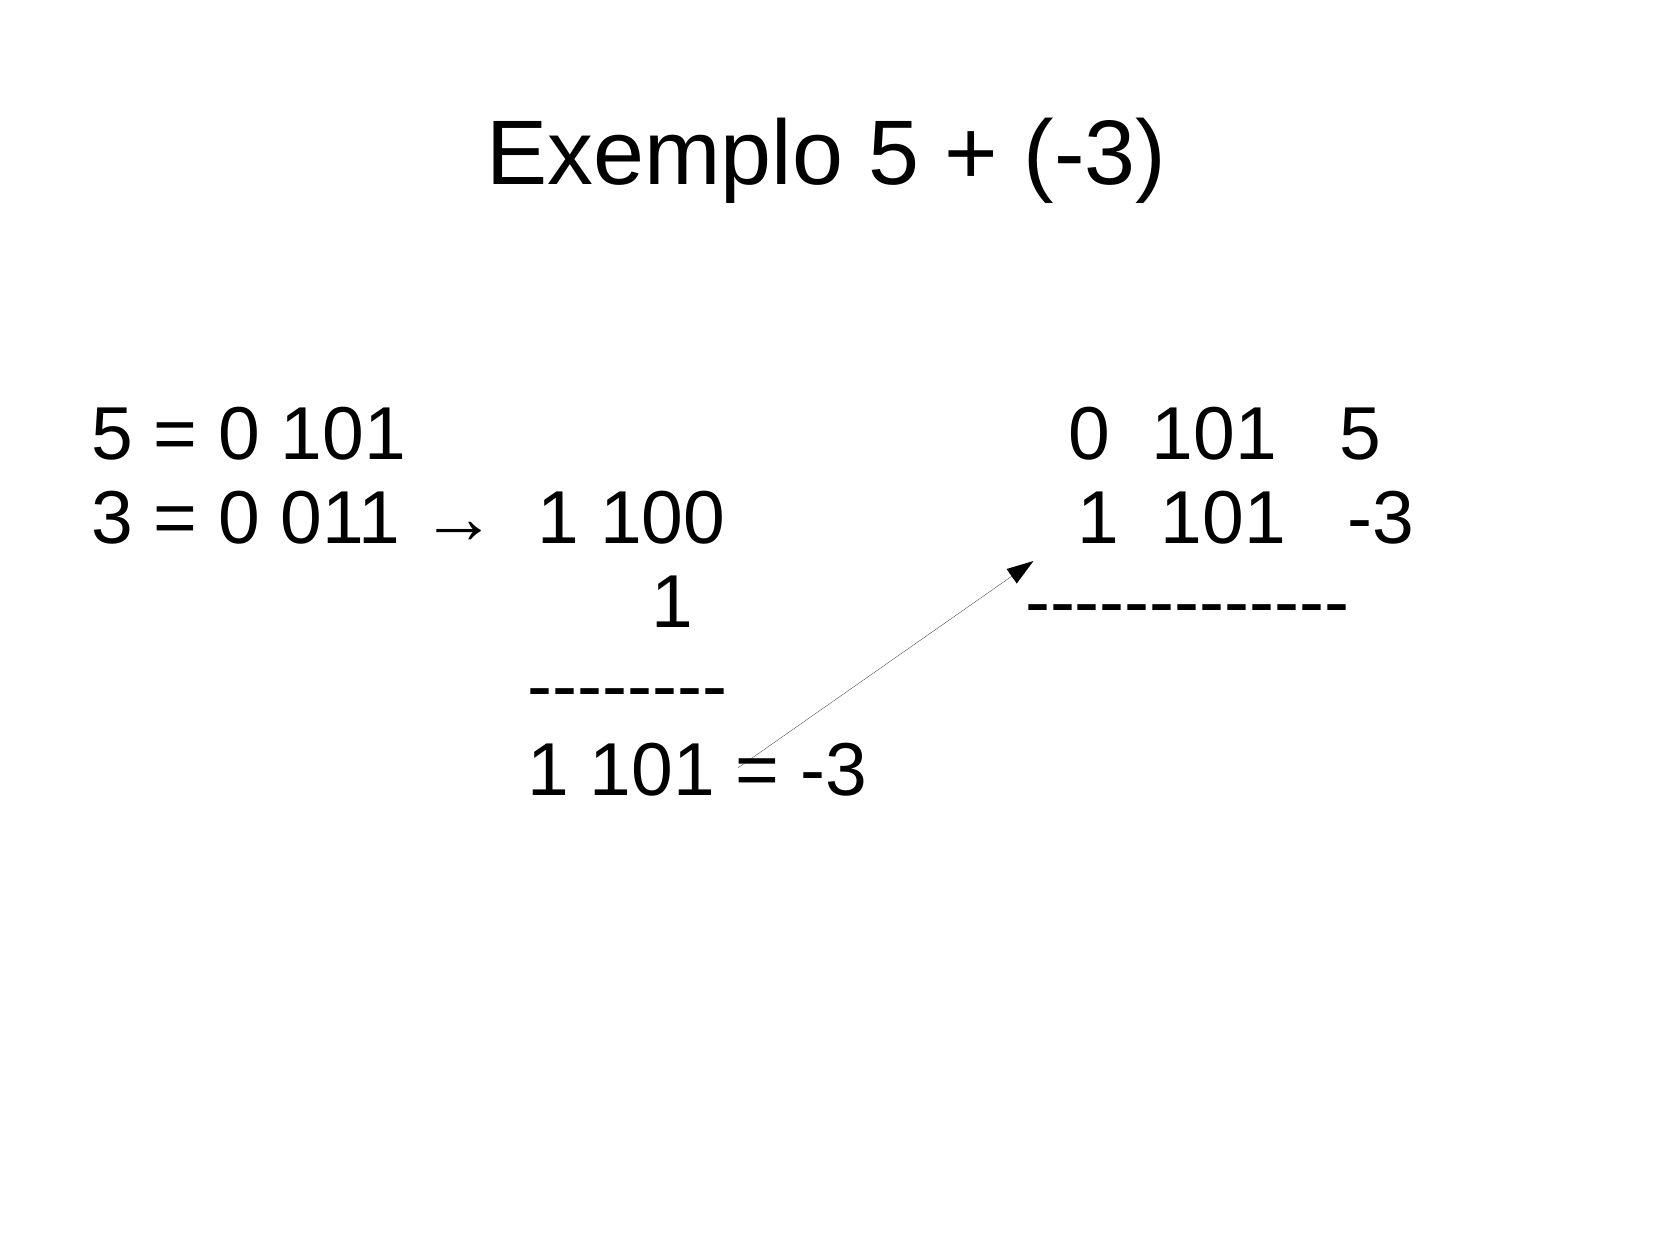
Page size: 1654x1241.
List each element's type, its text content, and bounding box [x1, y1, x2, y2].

text_box 5 = 0 101 0 101 5 3 = 0 011 → 1 100 1 101 -3 1 ------------- -------- 1 101 = -3 [76, 383, 1437, 819]
title Exemplo 5 + (-3) [82, 49, 1571, 257]
